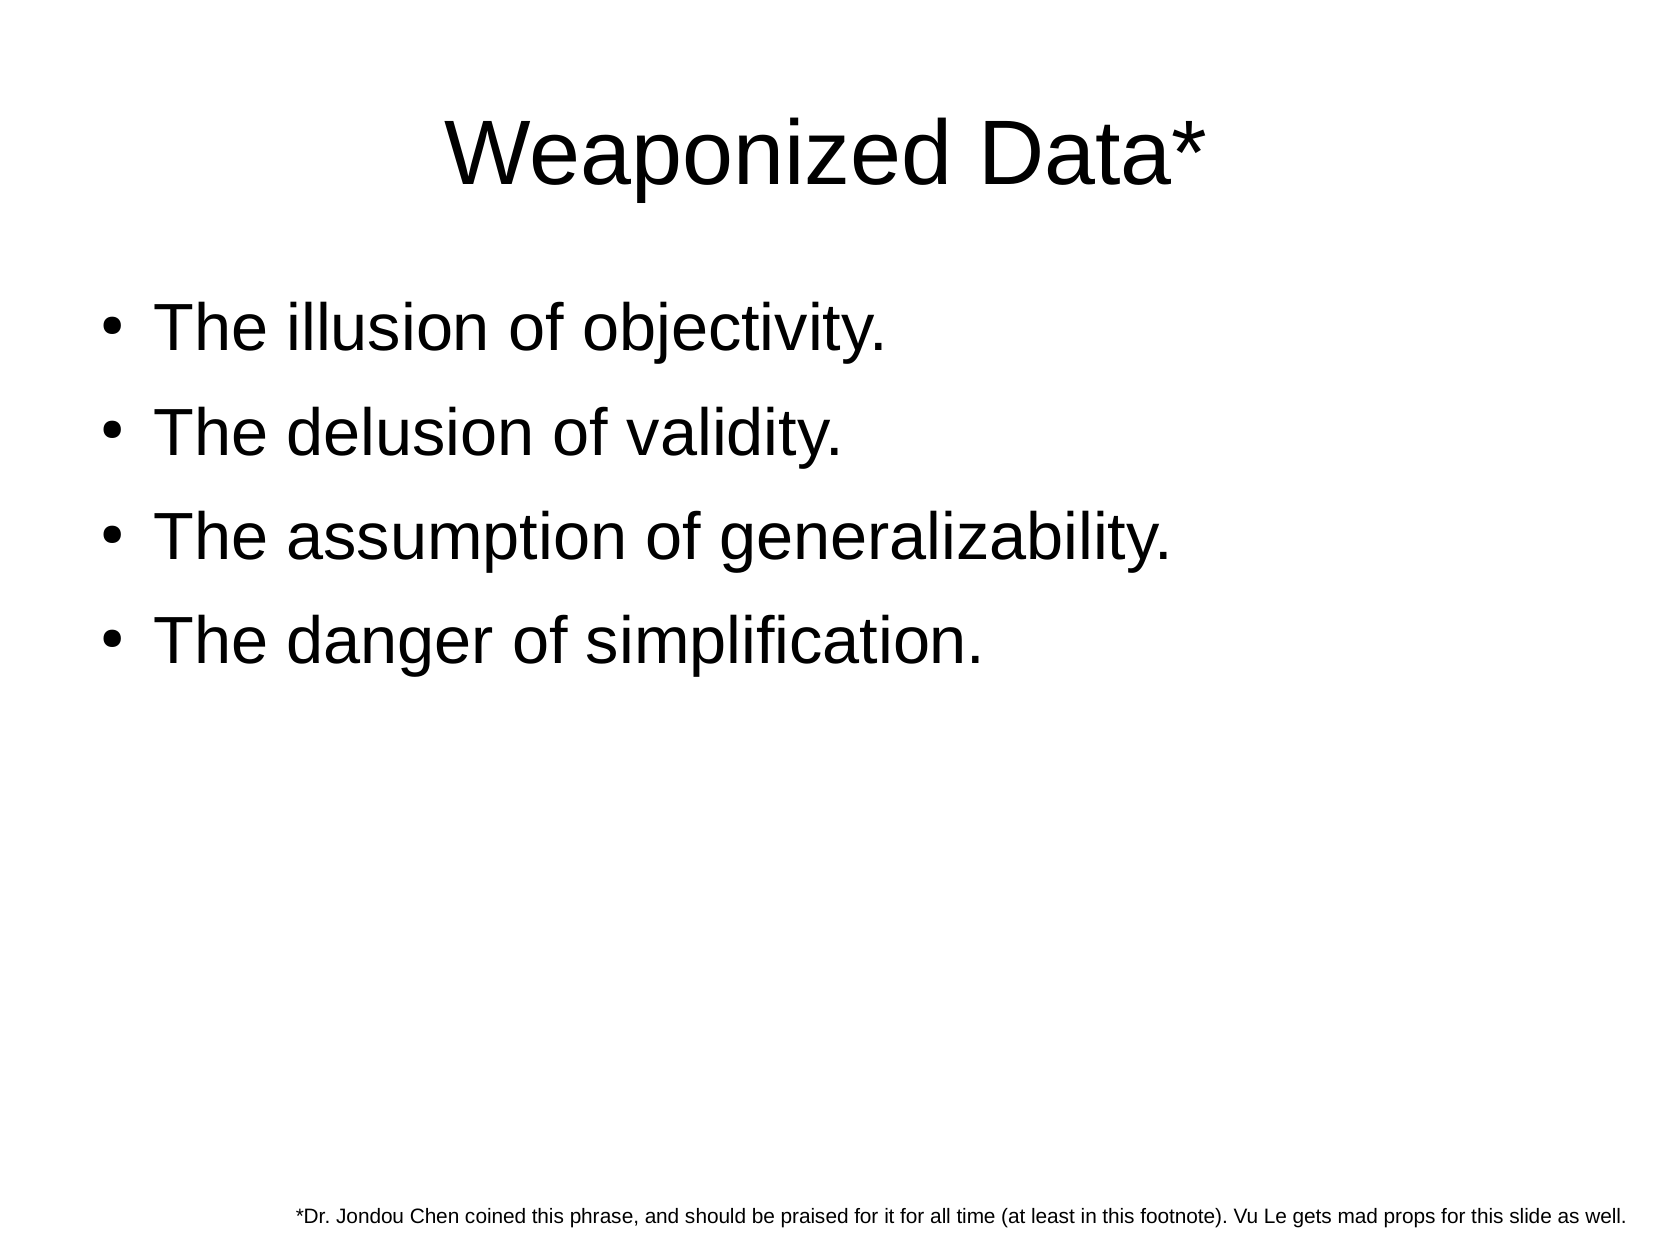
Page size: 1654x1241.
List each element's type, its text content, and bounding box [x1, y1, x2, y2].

list The illusion of objectivity. The delusion of validity. The assumption of generalizability. The danger of simplification. [82, 290, 1571, 1010]
title Weaponized Data* [82, 49, 1571, 257]
list *Dr. Jondou Chen coined this phrase, and should be praised for it for all time (at least in this footnote). Vu Le gets mad props for this slide as well. [225, 1205, 1654, 1231]
